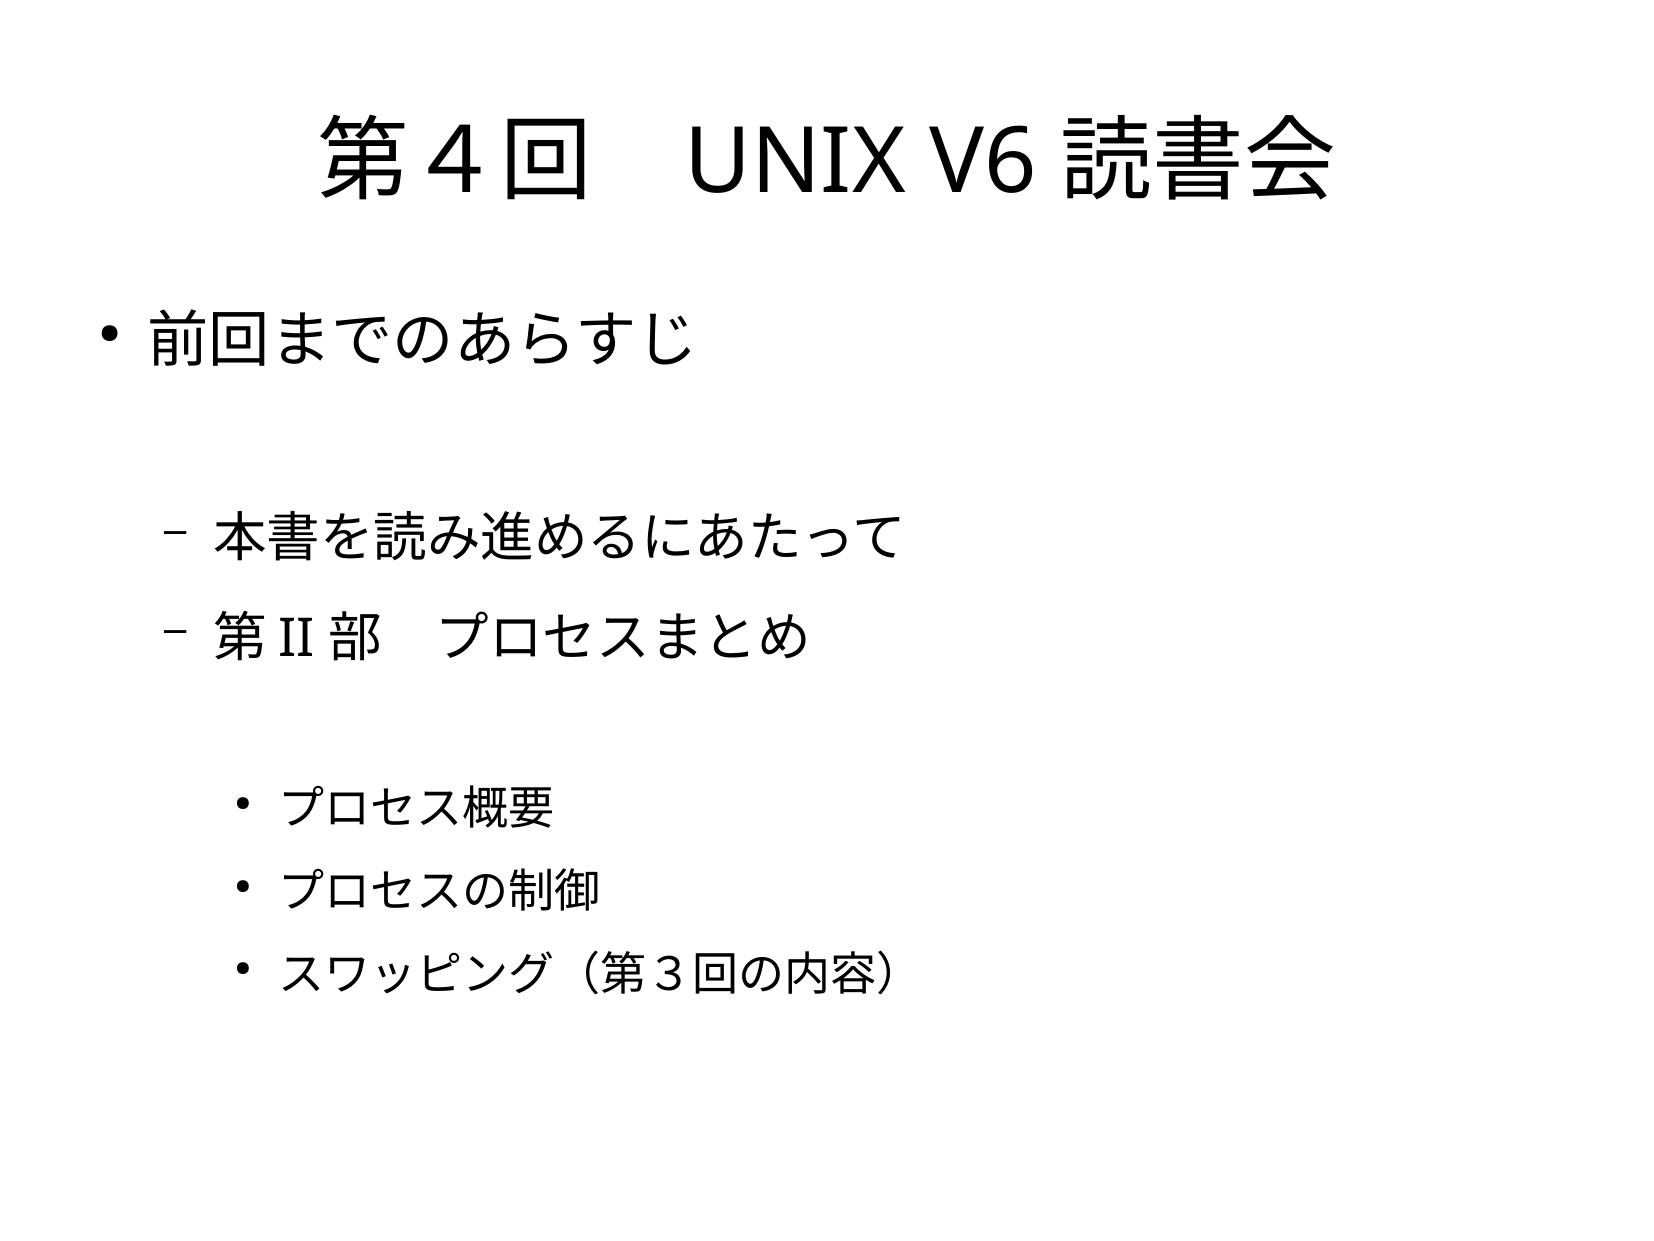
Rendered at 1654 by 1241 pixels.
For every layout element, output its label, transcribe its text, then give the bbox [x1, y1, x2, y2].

list 前回までのあらすじ 本書を読み進めるにあたって 第 II 部 プロセスまとめ プロセス概要 プロセスの制御 スワッピング（第３回の内容） [82, 290, 1538, 1010]
title 第４回 UNIX V6 読書会 [82, 49, 1571, 257]
